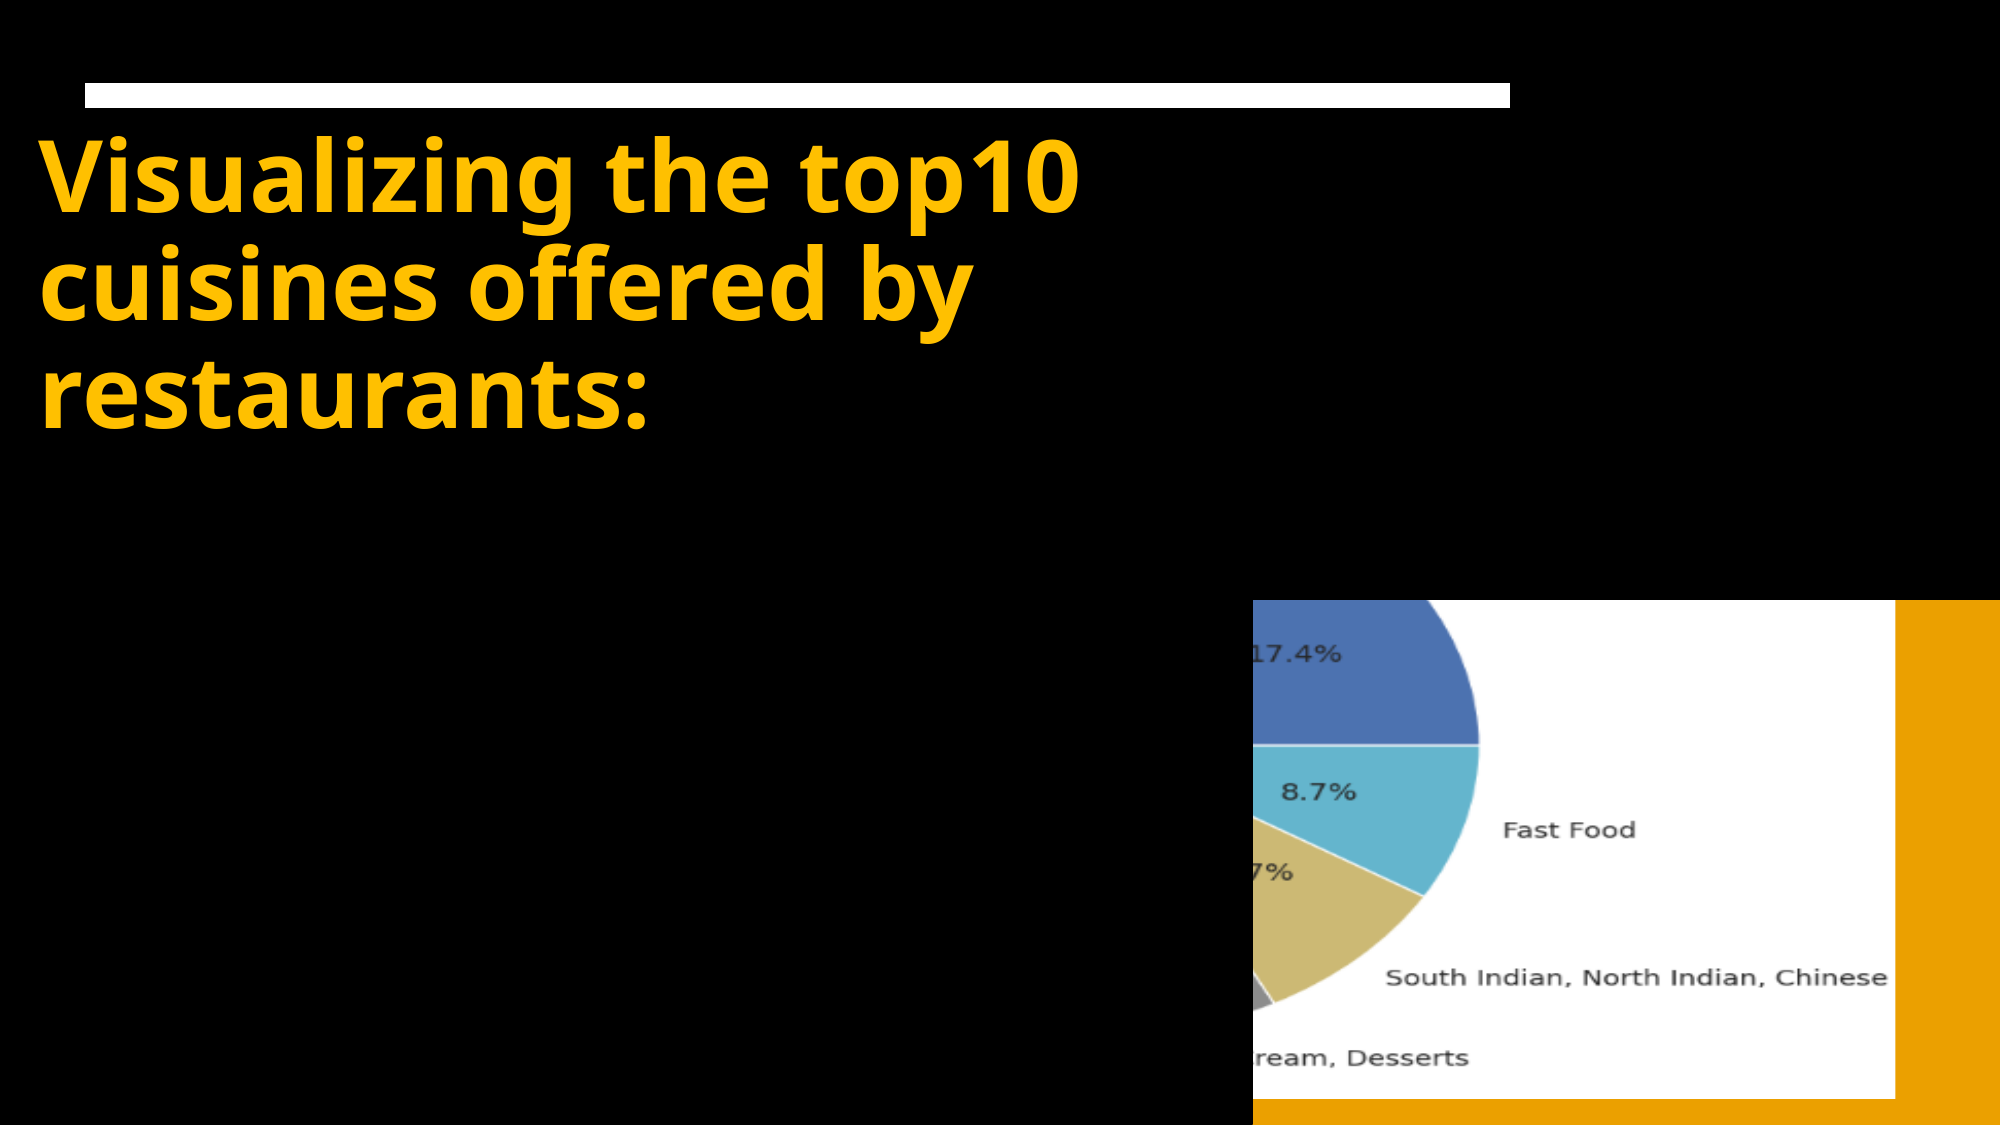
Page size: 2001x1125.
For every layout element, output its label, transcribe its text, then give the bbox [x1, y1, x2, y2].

picture [1253, 599, 1896, 1099]
text_box [0, 0, 2000, 1125]
title Visualizing the top10 cuisines offered by restaurants: [23, 118, 1508, 459]
